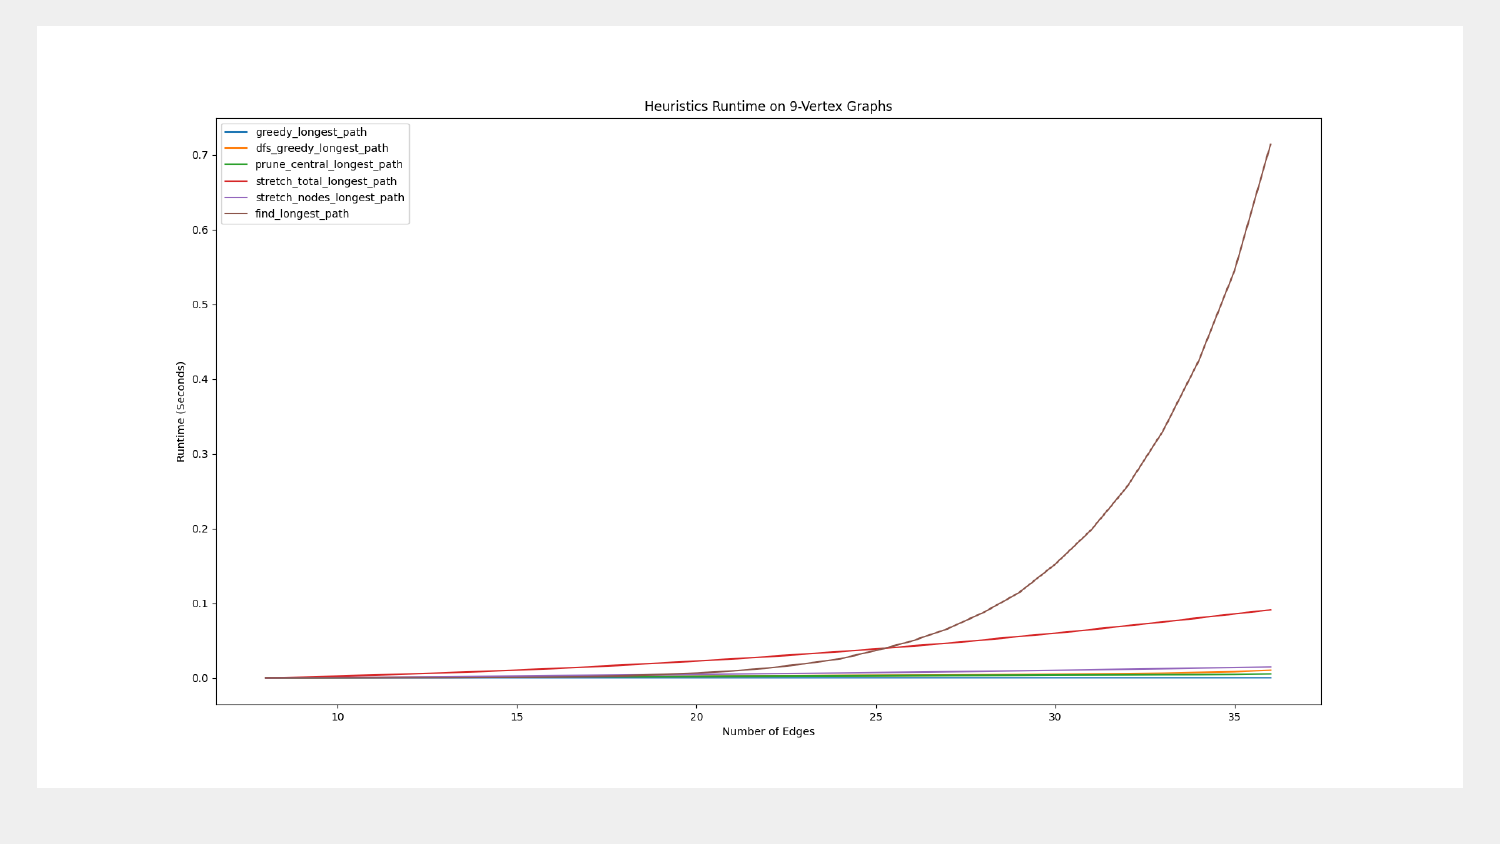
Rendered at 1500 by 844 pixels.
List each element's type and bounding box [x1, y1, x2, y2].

picture [37, 26, 1463, 788]
